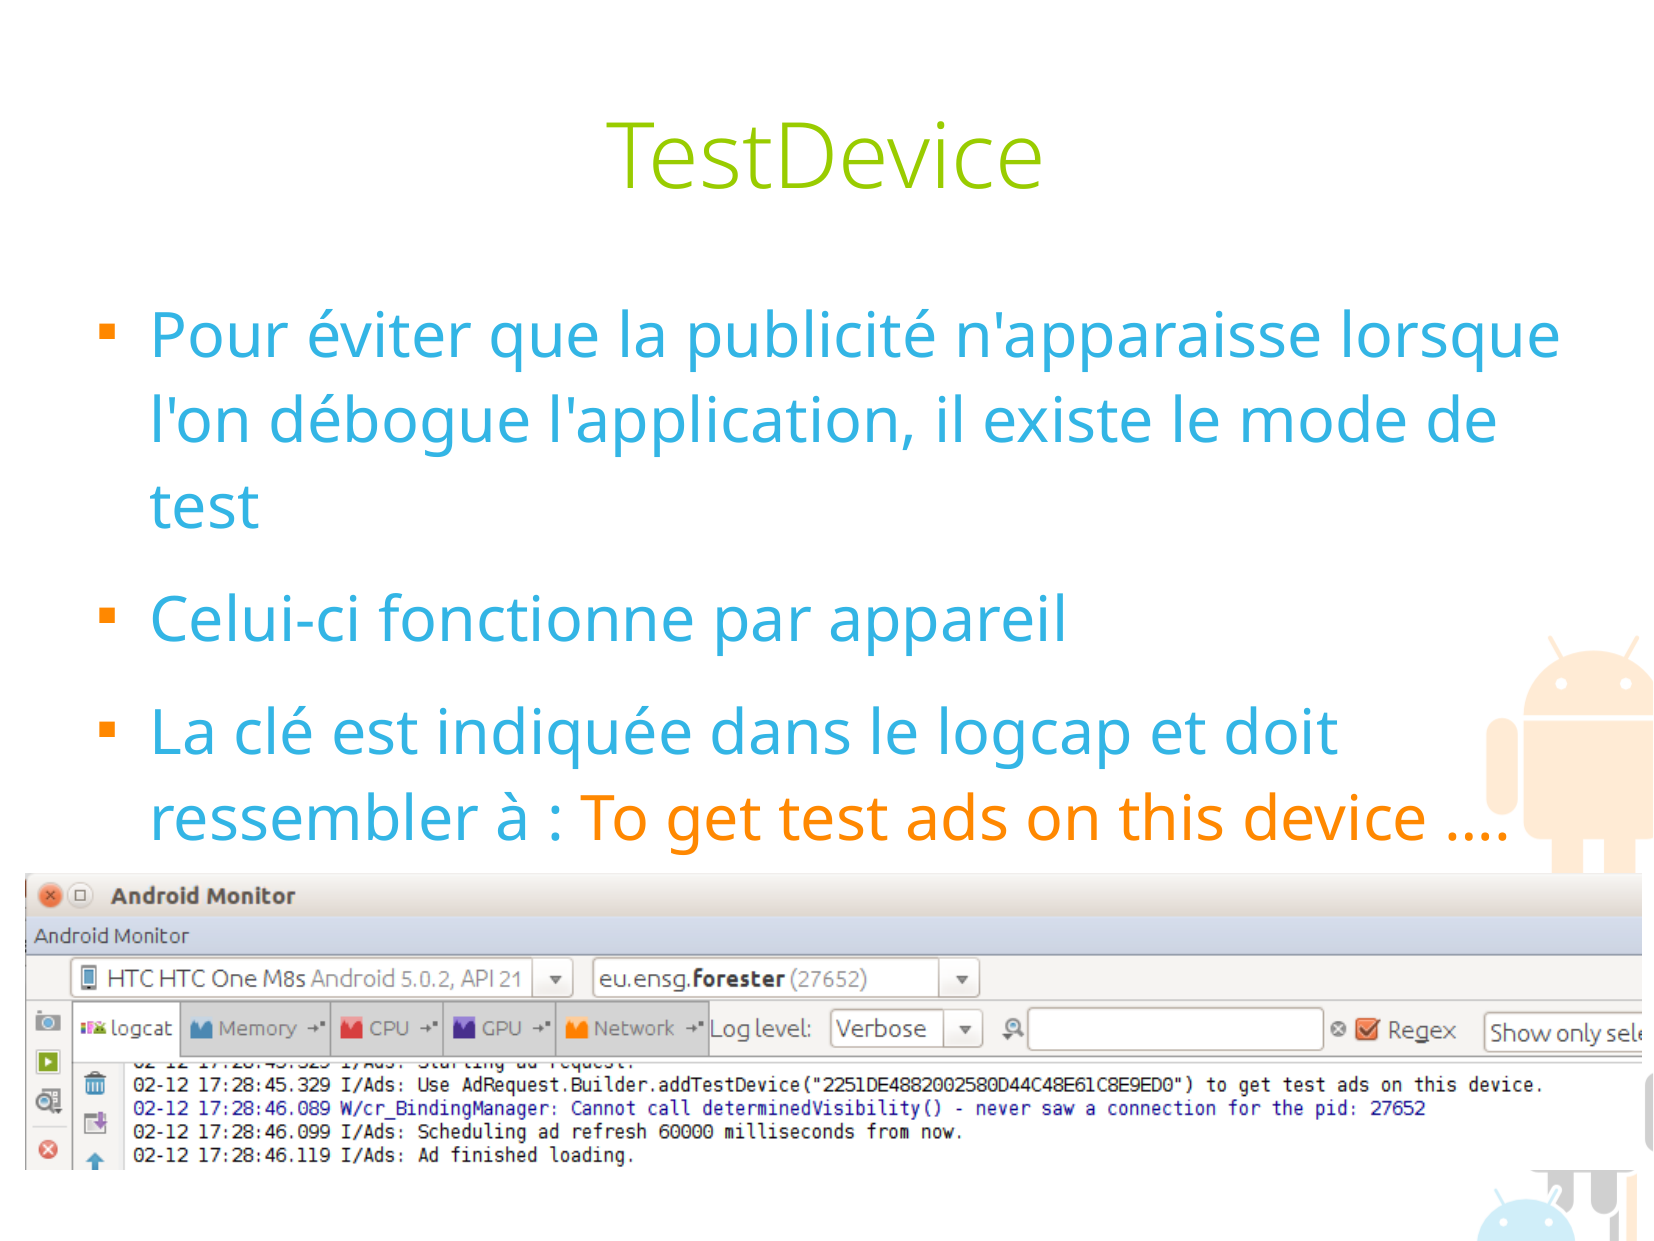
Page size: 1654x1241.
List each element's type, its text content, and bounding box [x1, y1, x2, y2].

list Pour éviter que la publicité n'apparaisse lorsque l'on débogue l'application, il existe le mode de test Celui-ci fonctionne par appareil La clé est indiquée dans le logcap et doit ressembler à : To get test ads on this device …. [82, 290, 1571, 871]
title TestDevice [82, 49, 1571, 257]
picture [25, 423, 1654, 1241]
